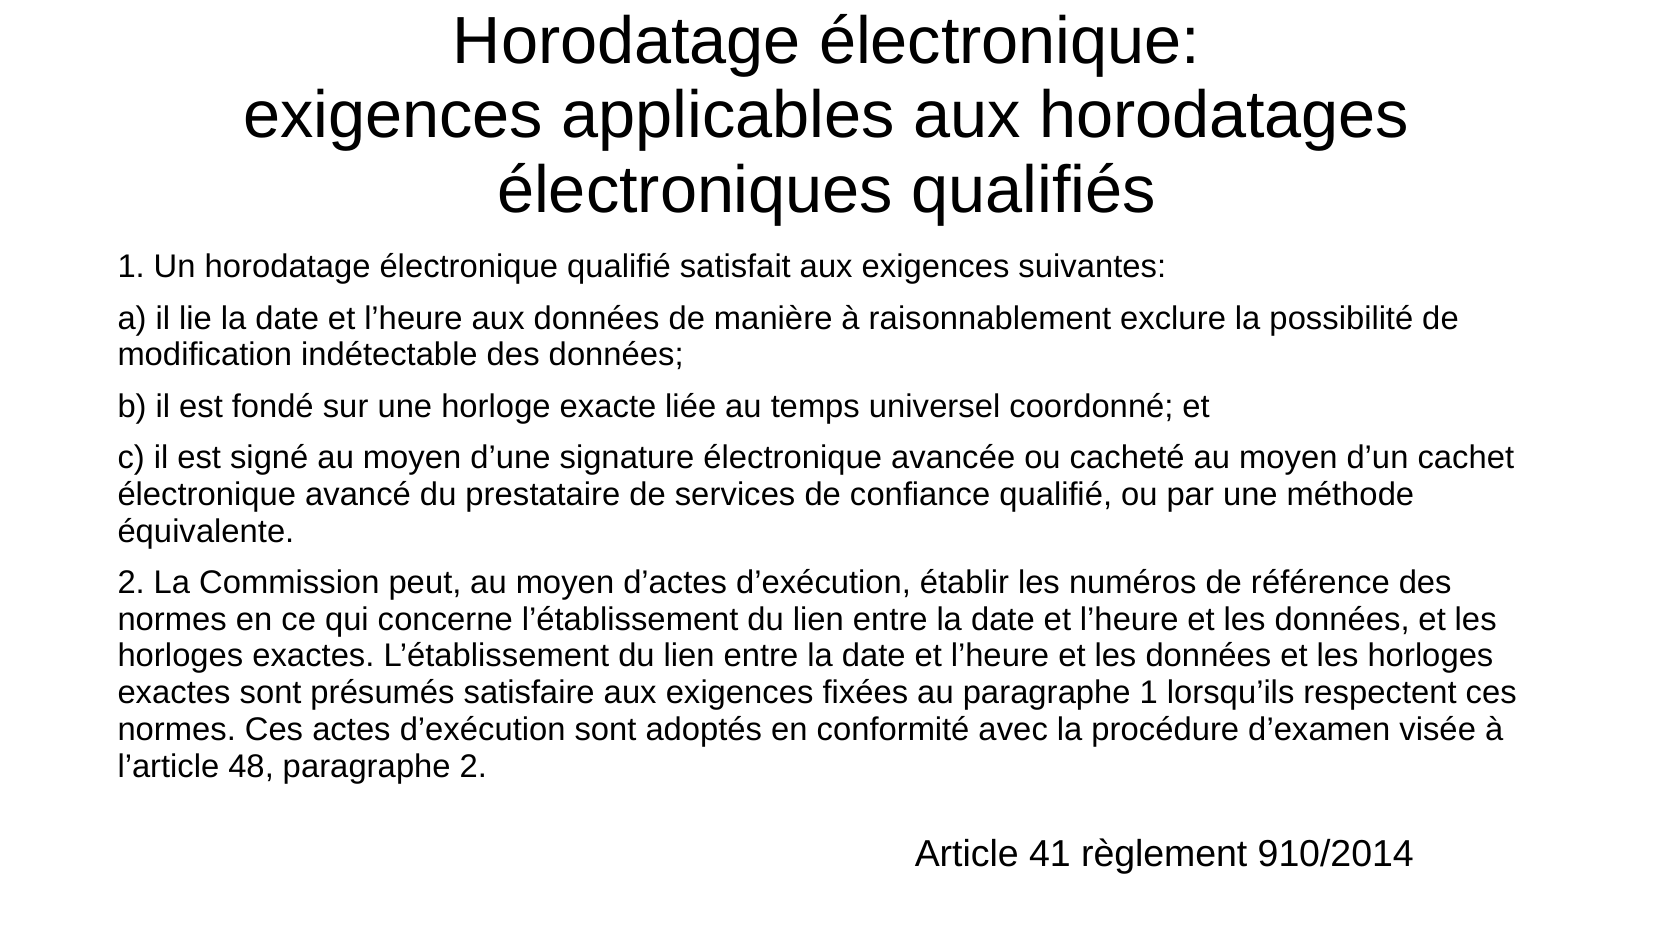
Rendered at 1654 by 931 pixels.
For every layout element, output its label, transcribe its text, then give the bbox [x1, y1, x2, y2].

list 1. Un horodatage électronique qualifié satisfait aux exigences suivantes: a) il lie la date et l’heure aux données de manière à raisonnablement exclure la possibilité de modification indétectable des données; b) il est fondé sur une horloge exacte liée au temps universel coordonné; et c) il est signé au moyen d’une signature électronique avancée ou cacheté au moyen d’un cachet électronique avancé du prestataire de services de confiance qualifié, ou par une méthode équivalente. 2. La Commission peut, au moyen d’actes d’exécution, établir les numéros de référence des normes en ce qui concerne l’établissement du lien entre la date et l’heure et les données, et les horloges exactes. L’établissement du lien entre la date et l’heure et les données et les horloges exactes sont présumés satisfaire aux exigences fixées au paragraphe 1 lorsqu’ils respectent ces normes. Ces actes d’exécution sont adoptés en conformité avec la procédure d’examen visée à l’article 48, paragraphe 2. [82, 248, 1571, 788]
text_box Article 41 règlement 910/2014 [900, 825, 1576, 882]
title Horodatage électronique: exigences applicables aux horodatages électroniques qualifiés [82, 2, 1571, 227]
